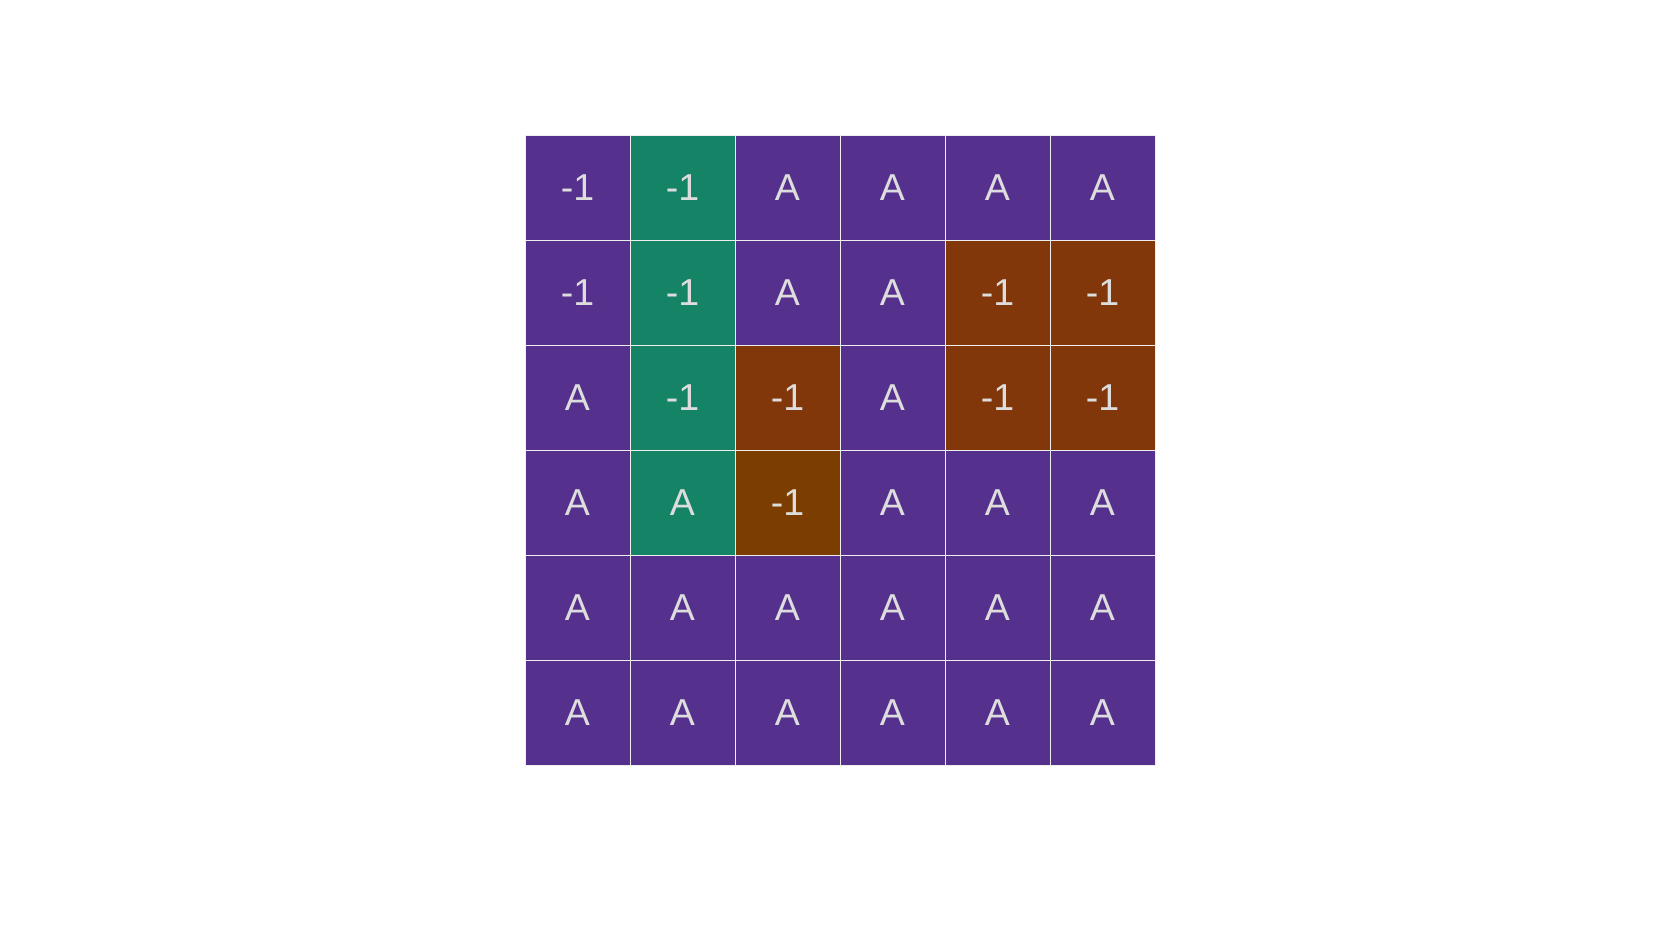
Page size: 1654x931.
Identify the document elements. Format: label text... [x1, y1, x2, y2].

text_box A [945, 660, 1050, 766]
text_box -1 [525, 240, 630, 345]
text_box -1 [1050, 240, 1156, 345]
text_box A [840, 240, 945, 345]
text_box A [840, 345, 945, 450]
text_box A [735, 240, 840, 345]
text_box -1 [630, 135, 735, 240]
text_box A [630, 450, 735, 555]
text_box A [840, 450, 945, 555]
text_box A [525, 555, 630, 660]
text_box A [945, 135, 1050, 240]
text_box A [630, 555, 735, 660]
text_box -1 [630, 240, 735, 345]
text_box A [630, 660, 735, 766]
text_box -1 [630, 345, 735, 450]
text_box A [735, 135, 840, 240]
text_box A [945, 450, 1050, 555]
text_box A [525, 660, 630, 766]
text_box A [840, 660, 945, 766]
text_box A [1050, 555, 1156, 660]
text_box A [525, 450, 630, 555]
text_box A [945, 555, 1050, 660]
text_box A [1050, 135, 1156, 240]
text_box A [735, 660, 840, 766]
text_box -1 [945, 345, 1050, 450]
text_box -1 [735, 345, 840, 450]
text_box -1 [525, 135, 630, 240]
text_box A [1050, 450, 1156, 555]
text_box A [525, 345, 630, 450]
text_box A [840, 555, 945, 660]
text_box -1 [1050, 345, 1156, 450]
text_box A [840, 135, 945, 240]
text_box A [1050, 660, 1156, 766]
text_box -1 [945, 240, 1050, 345]
text_box -1 [735, 450, 840, 555]
text_box A [735, 555, 840, 660]
